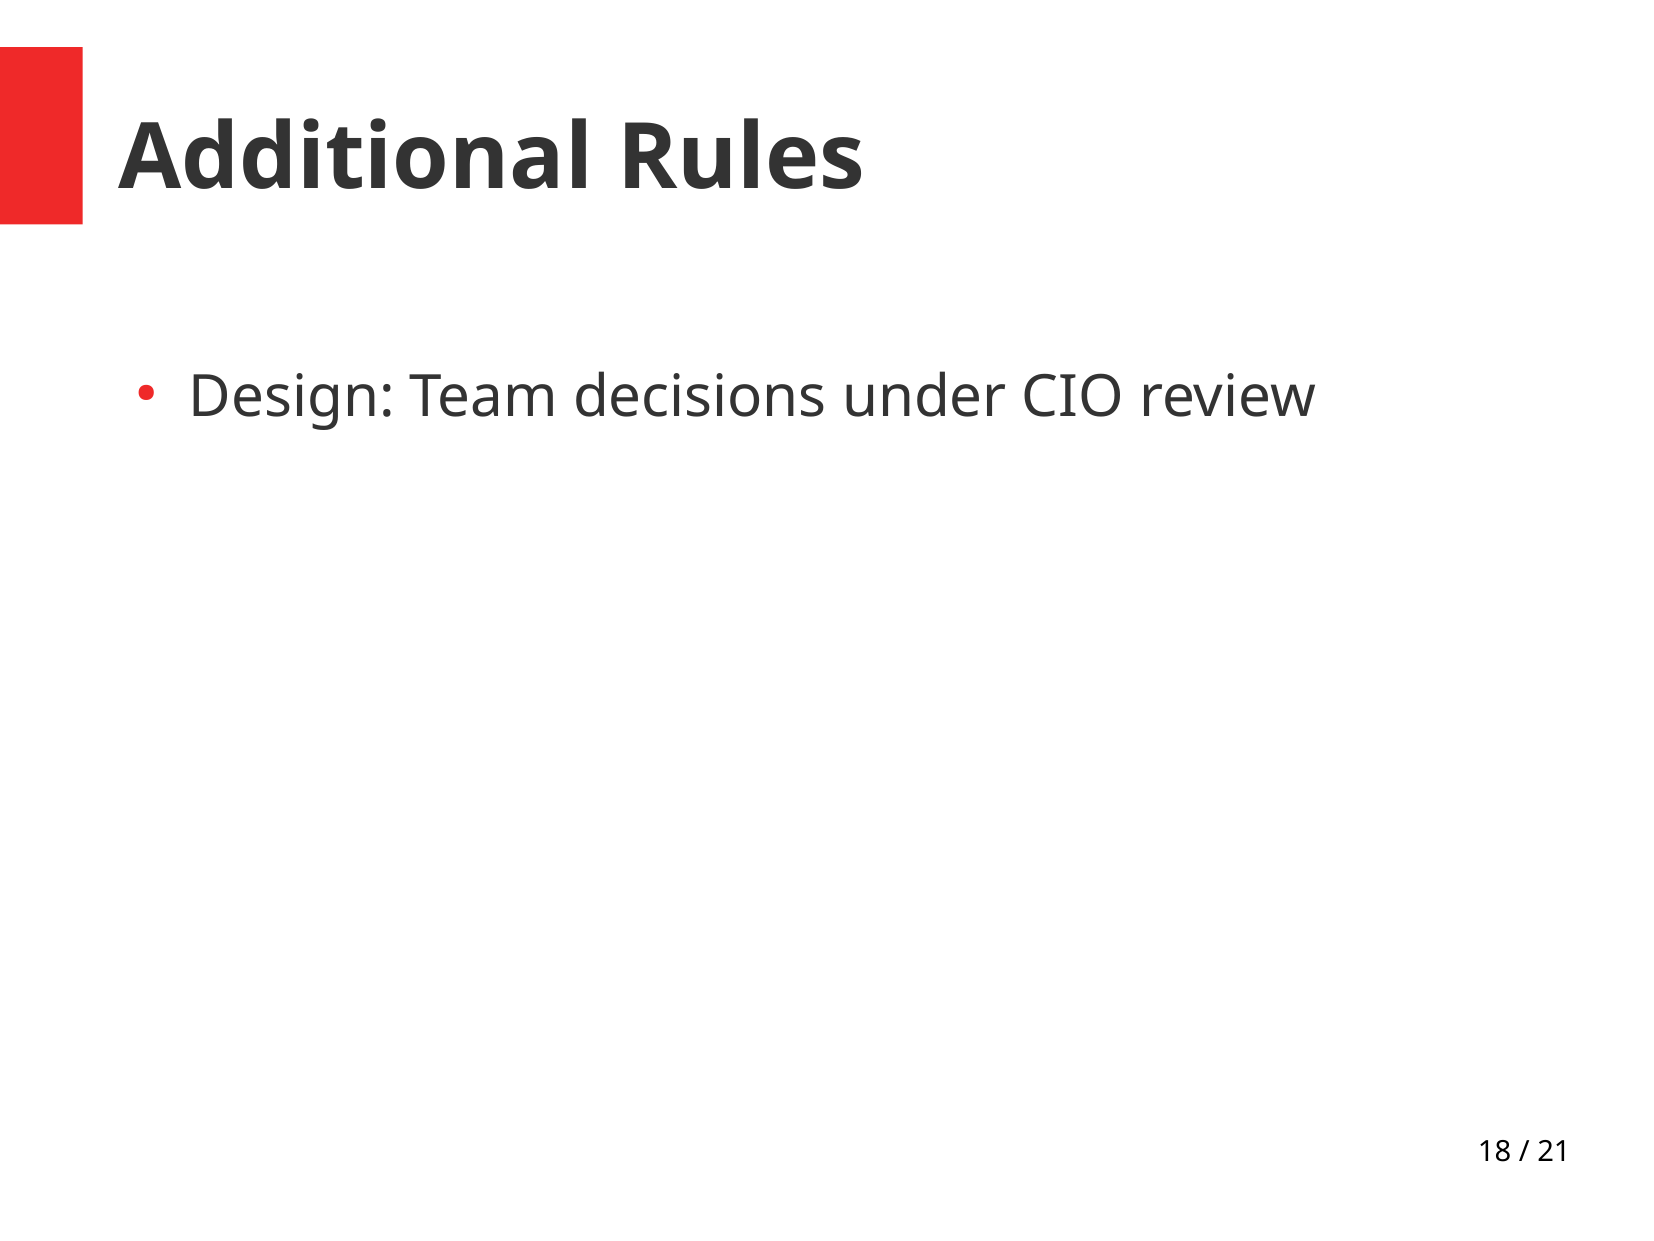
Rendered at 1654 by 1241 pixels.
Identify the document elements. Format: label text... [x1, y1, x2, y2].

list Design: Team decisions under CIO review [118, 354, 1536, 1074]
title Additional Rules [118, 49, 1571, 257]
